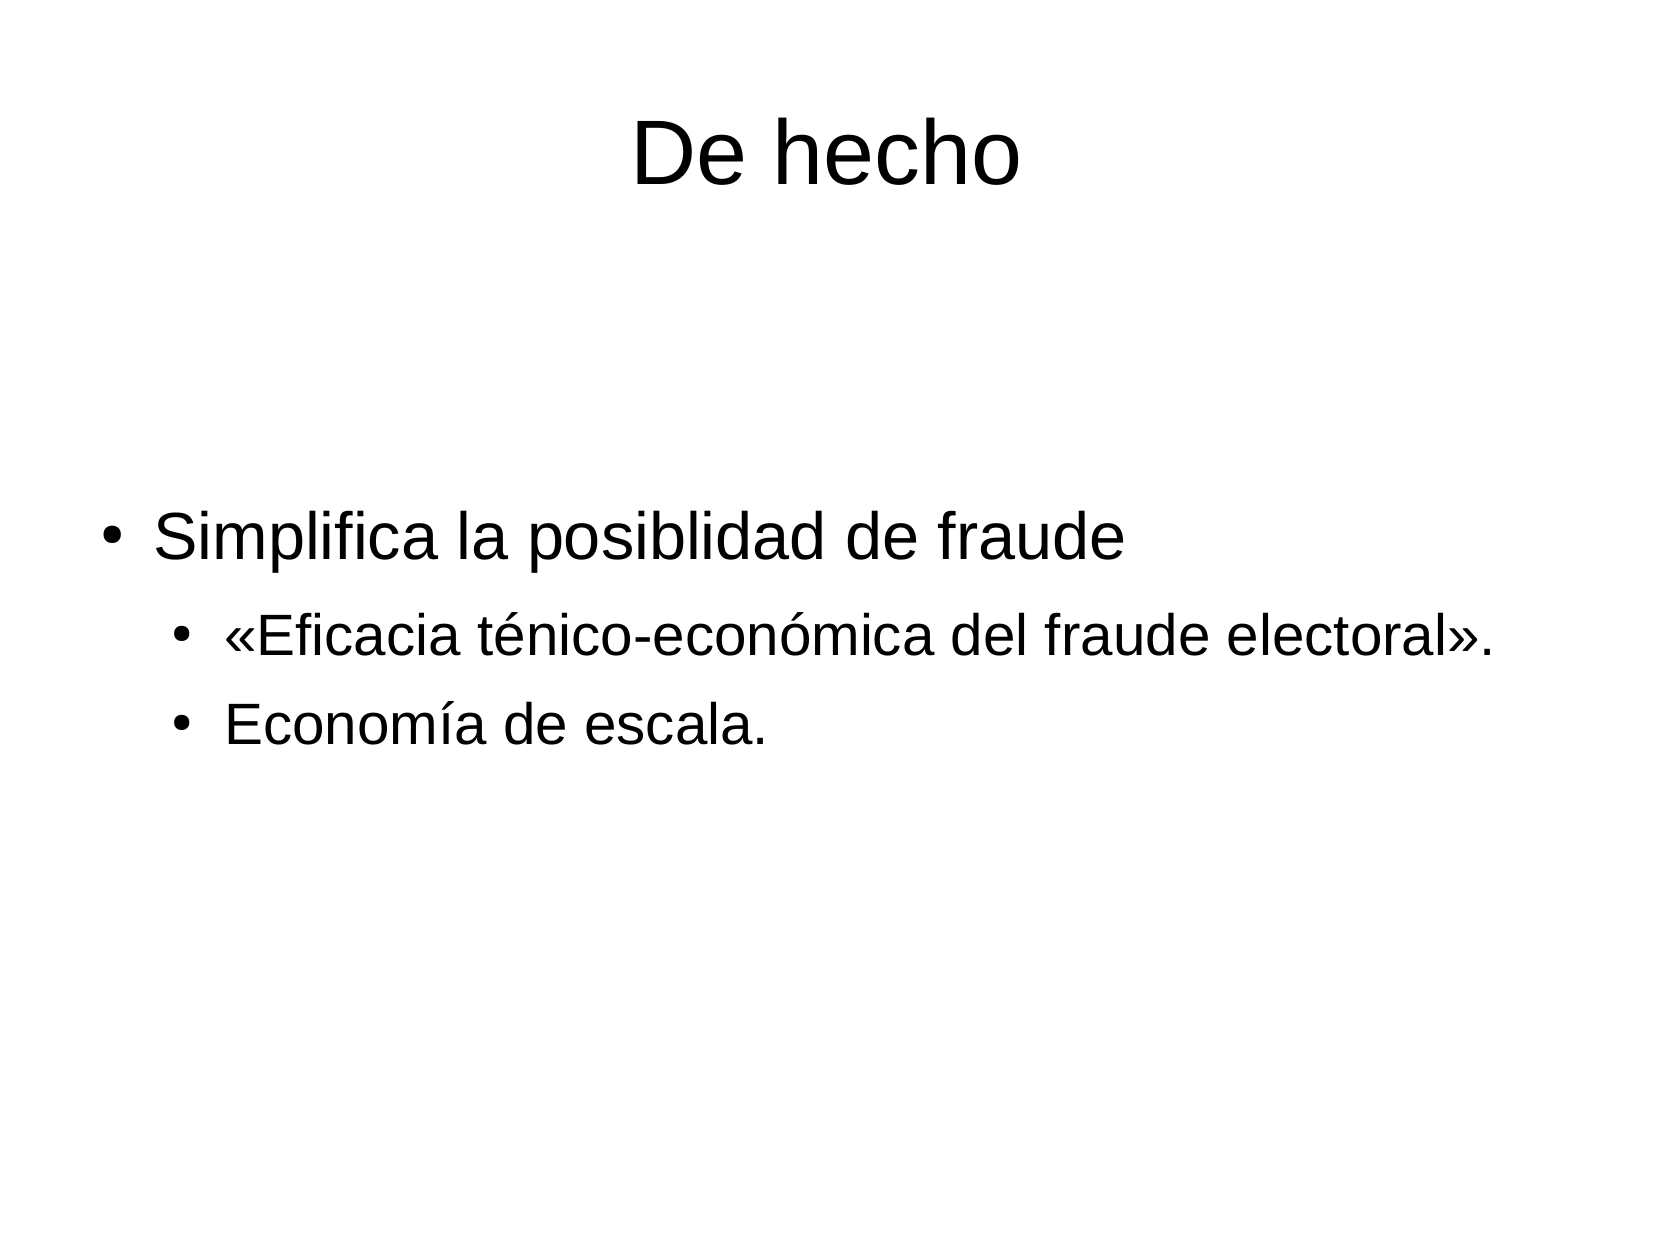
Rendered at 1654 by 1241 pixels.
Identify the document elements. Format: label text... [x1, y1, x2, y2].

list Simplifica la posiblidad de fraude «Eficacia ténico-económica del fraude electoral». Economía de escala. [82, 290, 1571, 1109]
title De hecho [82, 49, 1571, 257]
